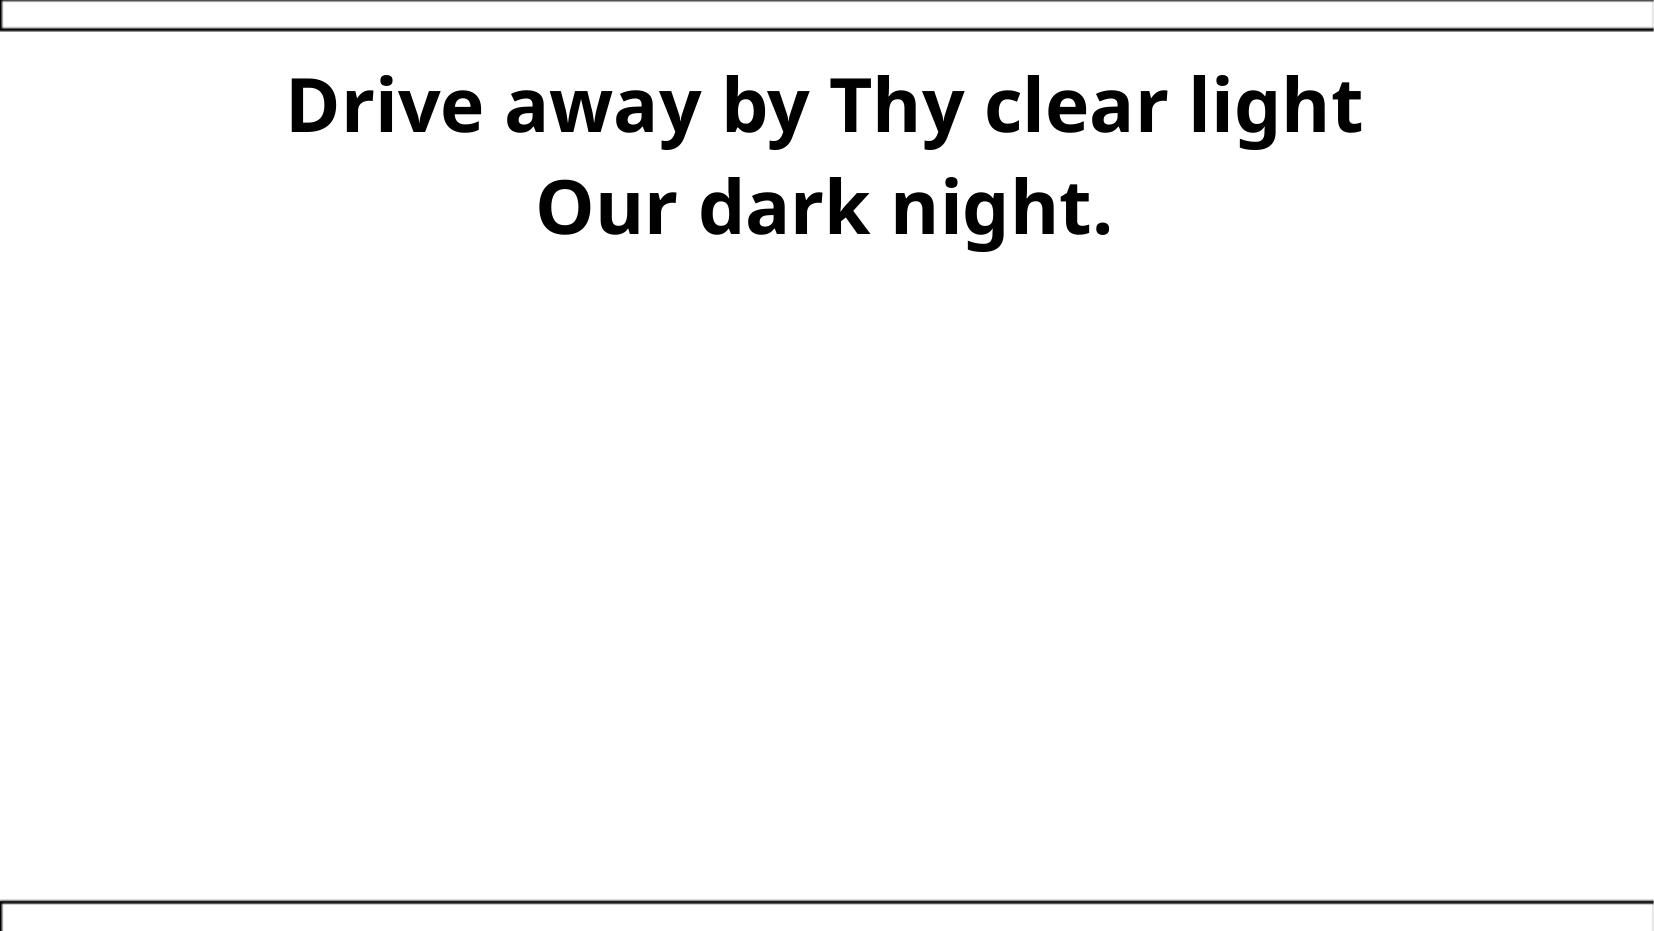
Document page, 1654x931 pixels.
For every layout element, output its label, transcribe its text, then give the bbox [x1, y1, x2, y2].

picture [0, 0, 1654, 931]
text_box Drive away by Thy clear light Our dark night. [105, 45, 1546, 260]
